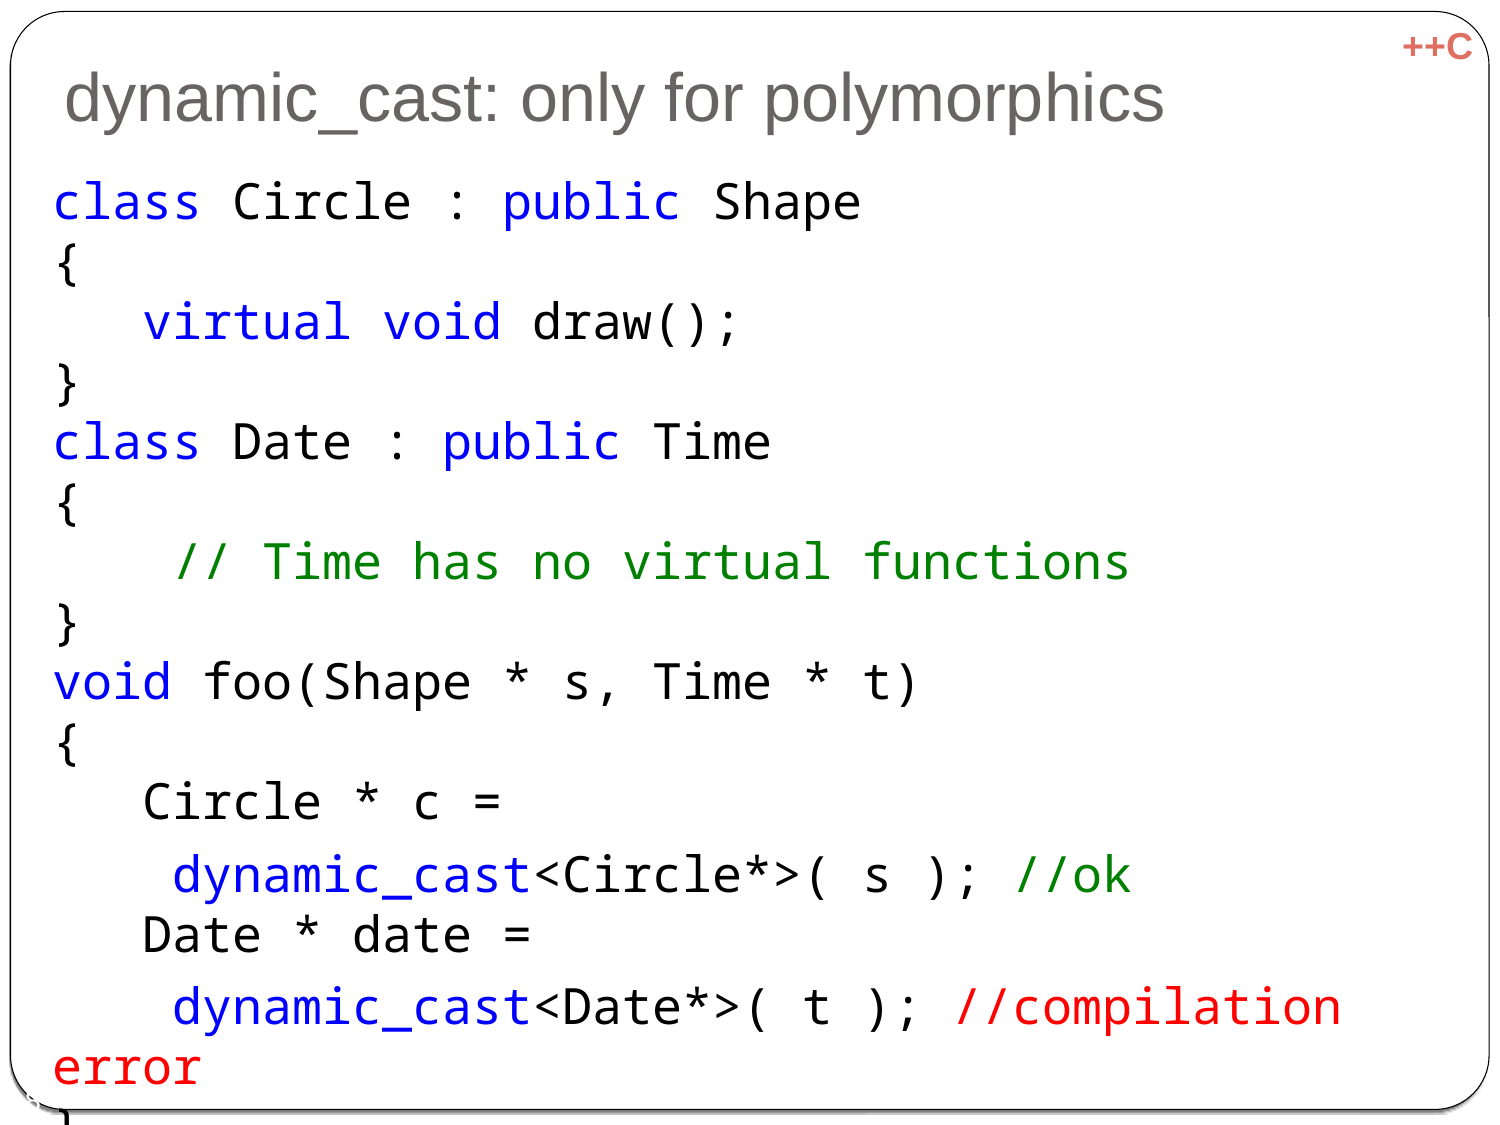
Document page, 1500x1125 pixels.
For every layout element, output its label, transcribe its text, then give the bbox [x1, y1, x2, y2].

list class Circle : public Shape { virtual void draw(); } class Date : public Time { // Time has no virtual functions } void foo(Shape * s, Time * t) { Circle * c = dynamic_cast<Circle*>( s ); //ok Date * date = dynamic_cast<Date*>( t ); //compilation error } [37, 162, 1463, 1088]
title dynamic_cast: only for polymorphics [50, 45, 1450, 150]
slide_number <number> [0, 1074, 50, 1125]
